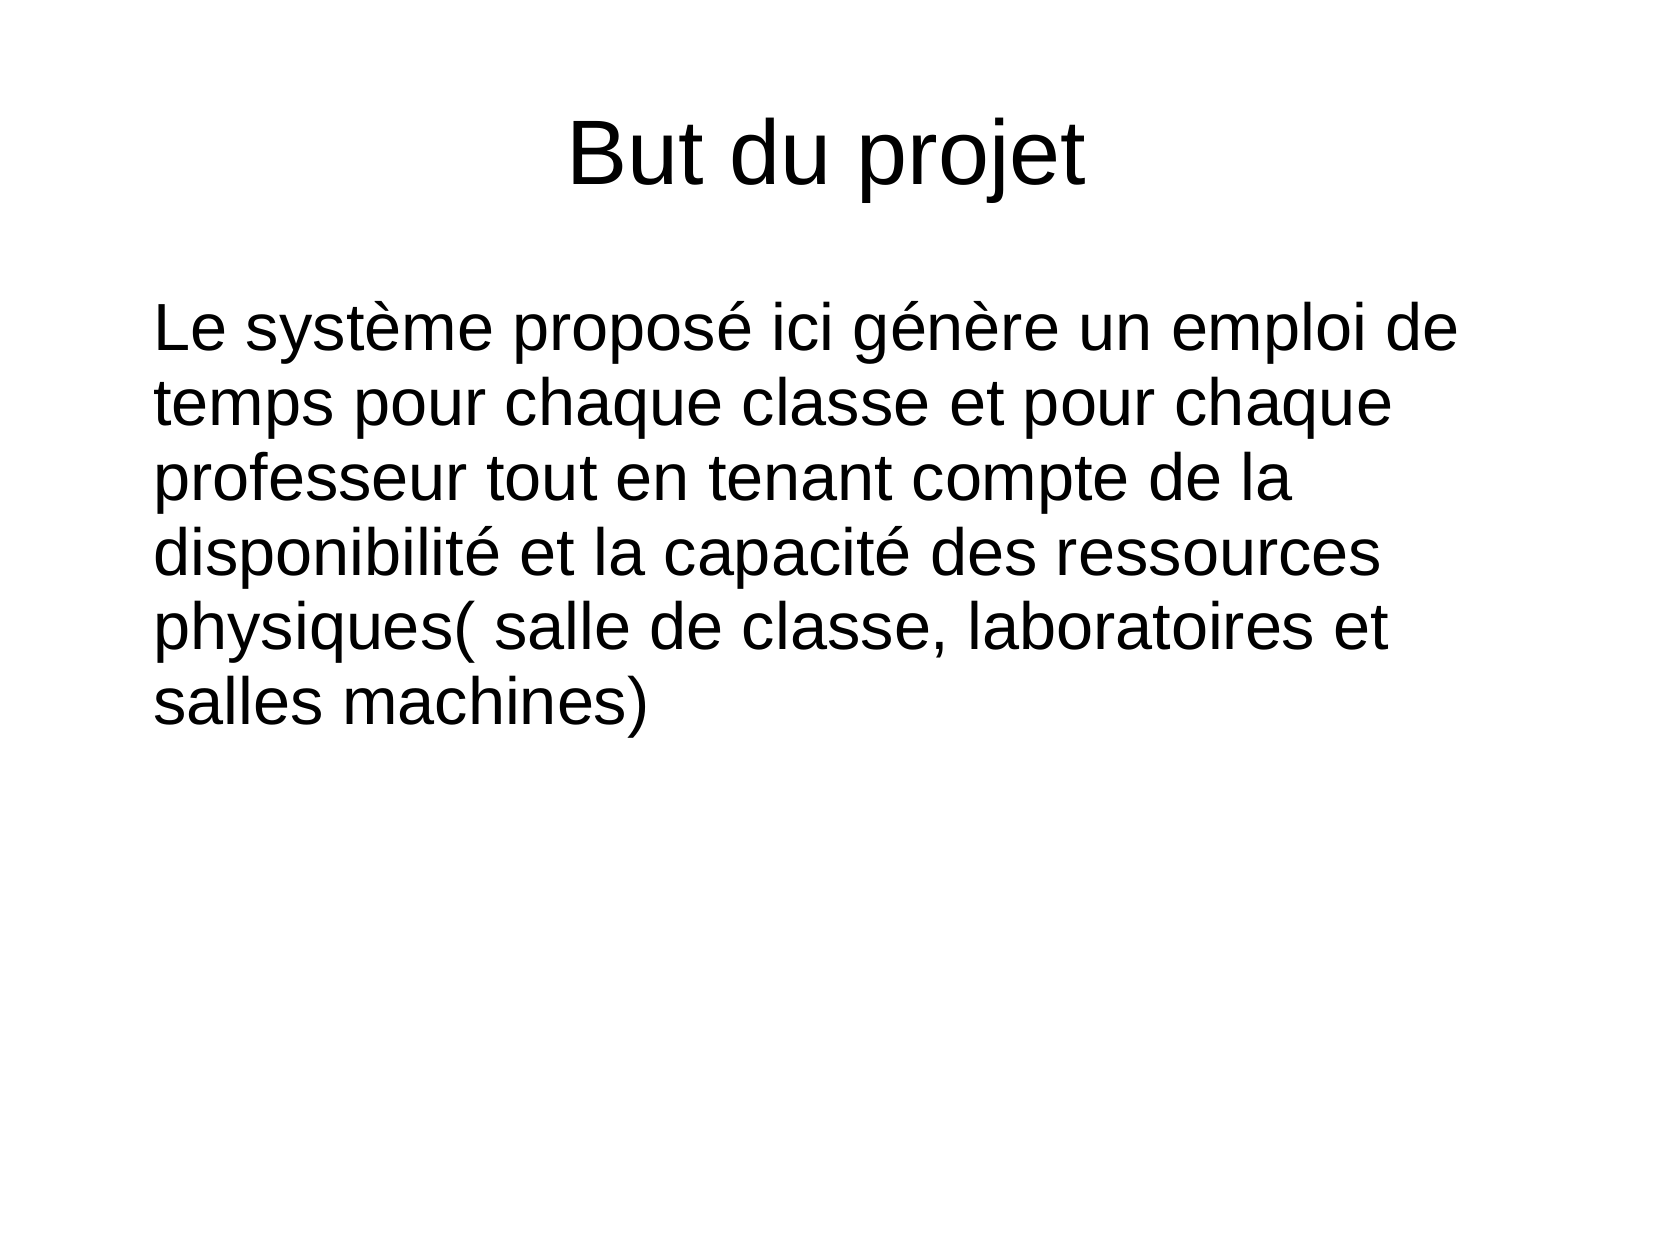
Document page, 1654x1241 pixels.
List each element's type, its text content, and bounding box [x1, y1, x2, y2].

title But du projet [82, 49, 1571, 257]
list Le système proposé ici génère un emploi de temps pour chaque classe et pour chaque professeur tout en tenant compte de la disponibilité et la capacité des ressources physiques( salle de classe, laboratoires et salles machines) [82, 290, 1571, 1010]
